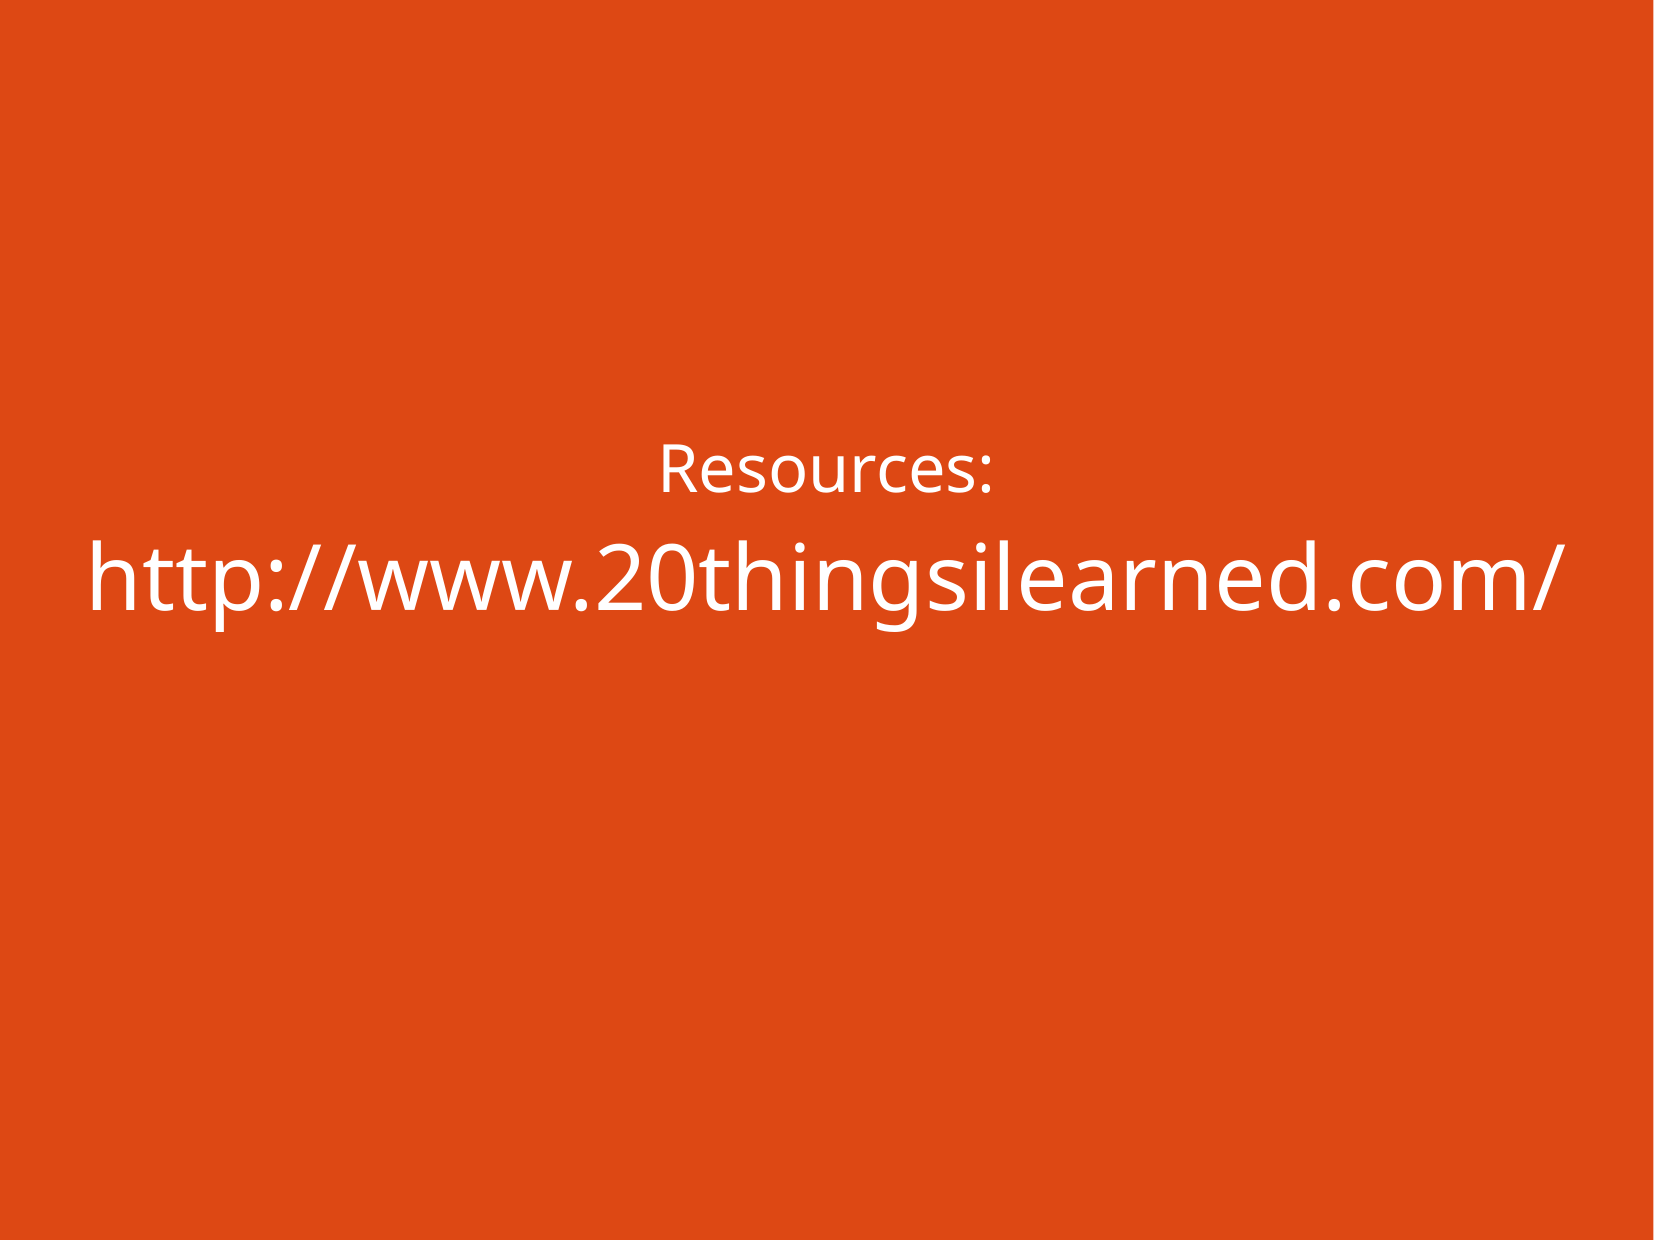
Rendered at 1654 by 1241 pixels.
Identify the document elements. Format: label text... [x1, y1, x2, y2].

subtitle Resources: http://www.20thingsilearned.com/ [82, 49, 1571, 1010]
